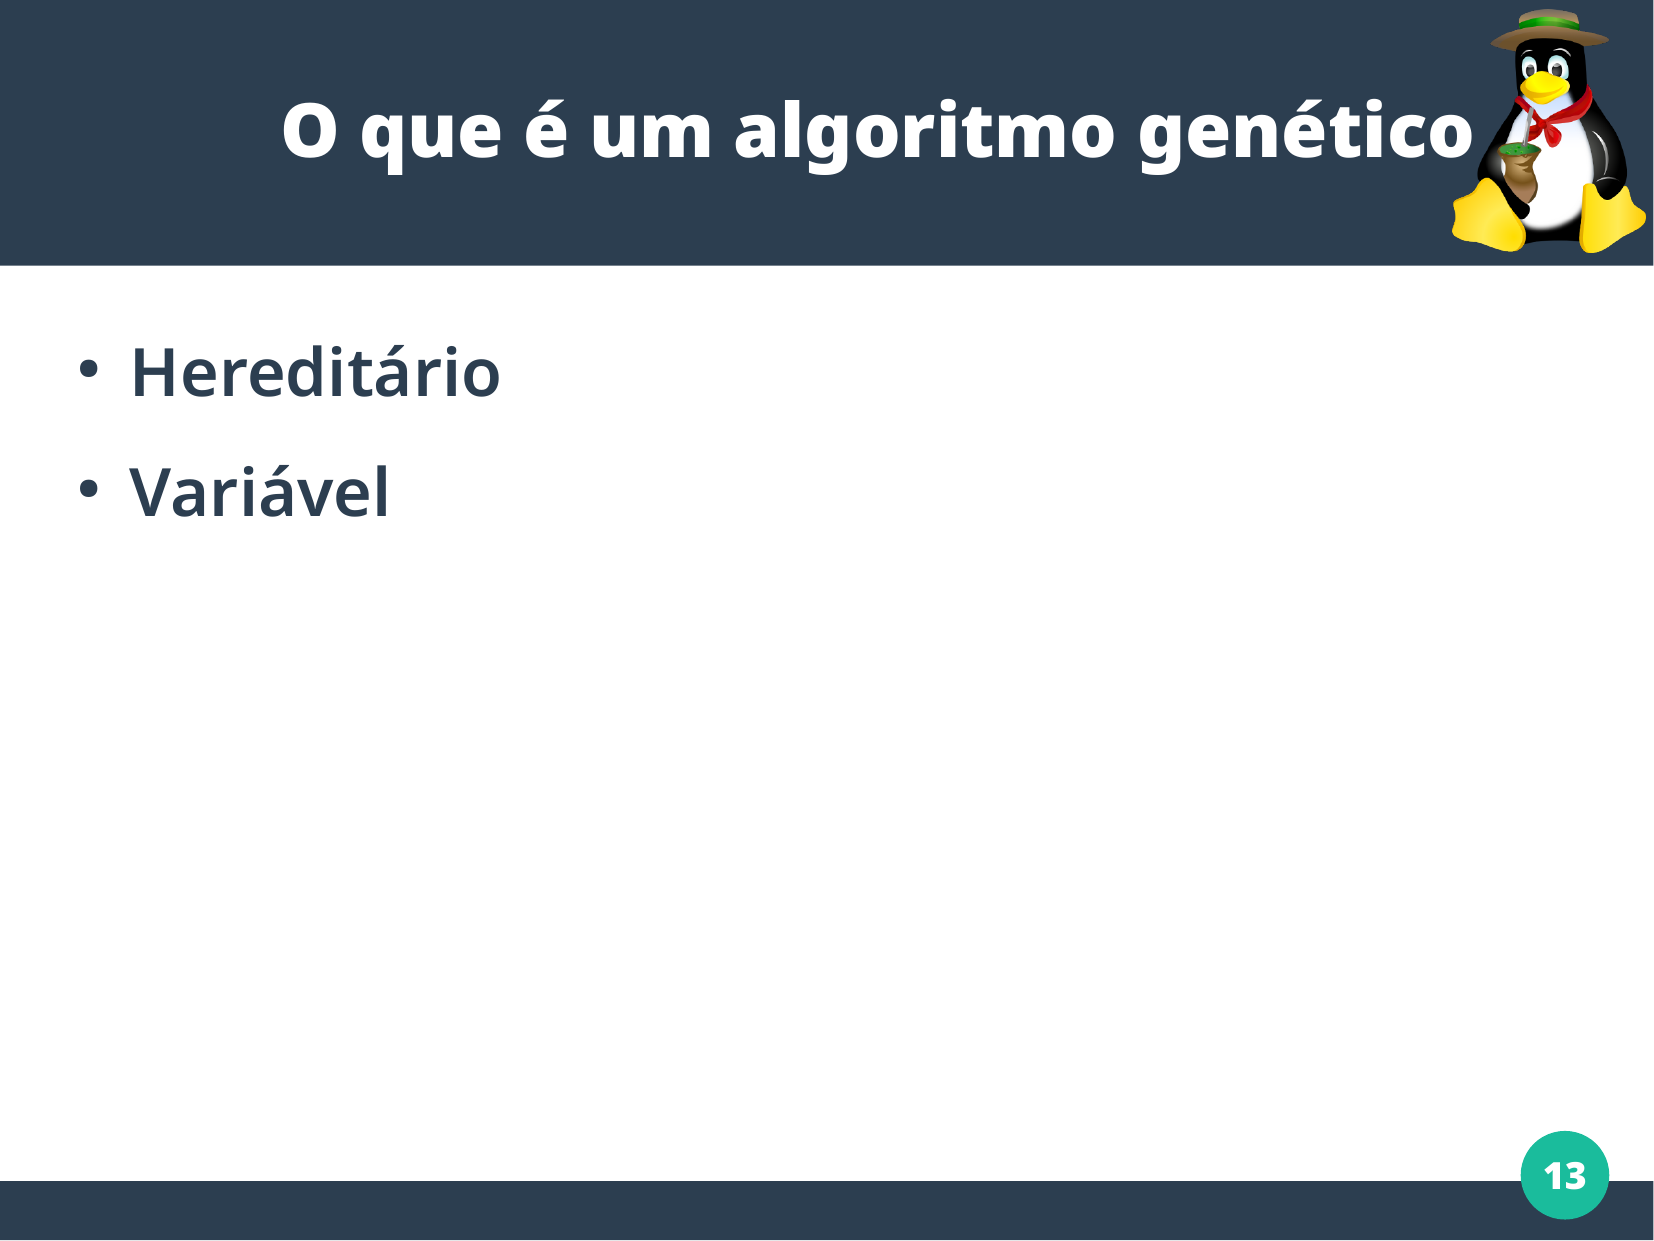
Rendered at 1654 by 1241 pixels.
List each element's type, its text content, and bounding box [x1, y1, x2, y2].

title O que é um algoritmo genético [59, 49, 1452, 207]
picture [1452, 9, 1646, 253]
list Hereditário Variável [59, 324, 1595, 1152]
